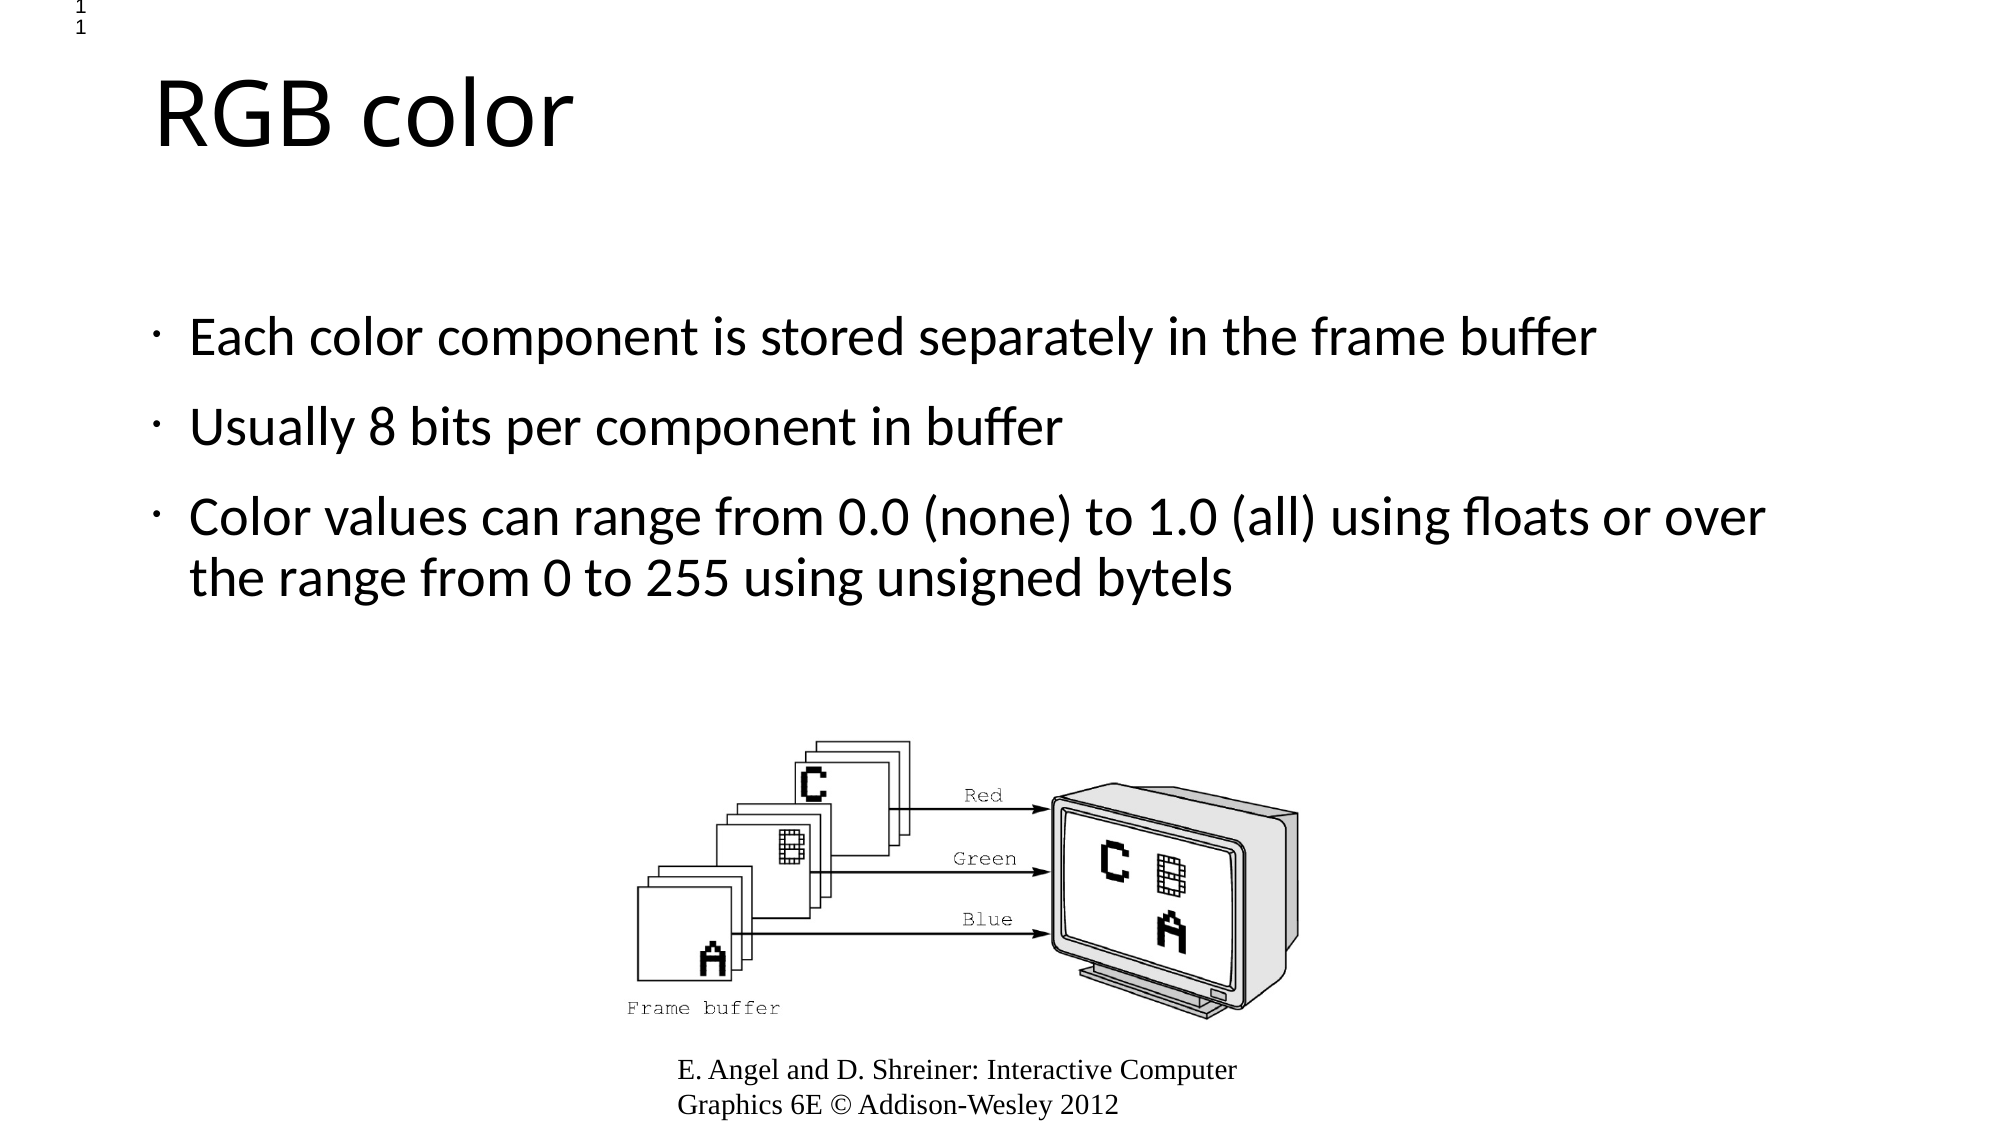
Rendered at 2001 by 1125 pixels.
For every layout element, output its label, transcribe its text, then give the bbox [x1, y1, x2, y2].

footer E. Angel and D. Shreiner: Interactive Computer Graphics 6E © Addison-Wesley 2012 [662, 1042, 1338, 1103]
picture [624, 737, 1303, 1022]
list Each color component is stored separately in the frame buffer Usually 8 bits per component in buffer Color values can range from 0.0 (none) to 1.0 (all) using floats or over the range from 0 to 255 using unsigned bytels [137, 299, 1863, 1014]
title RGB color [137, 59, 1863, 278]
